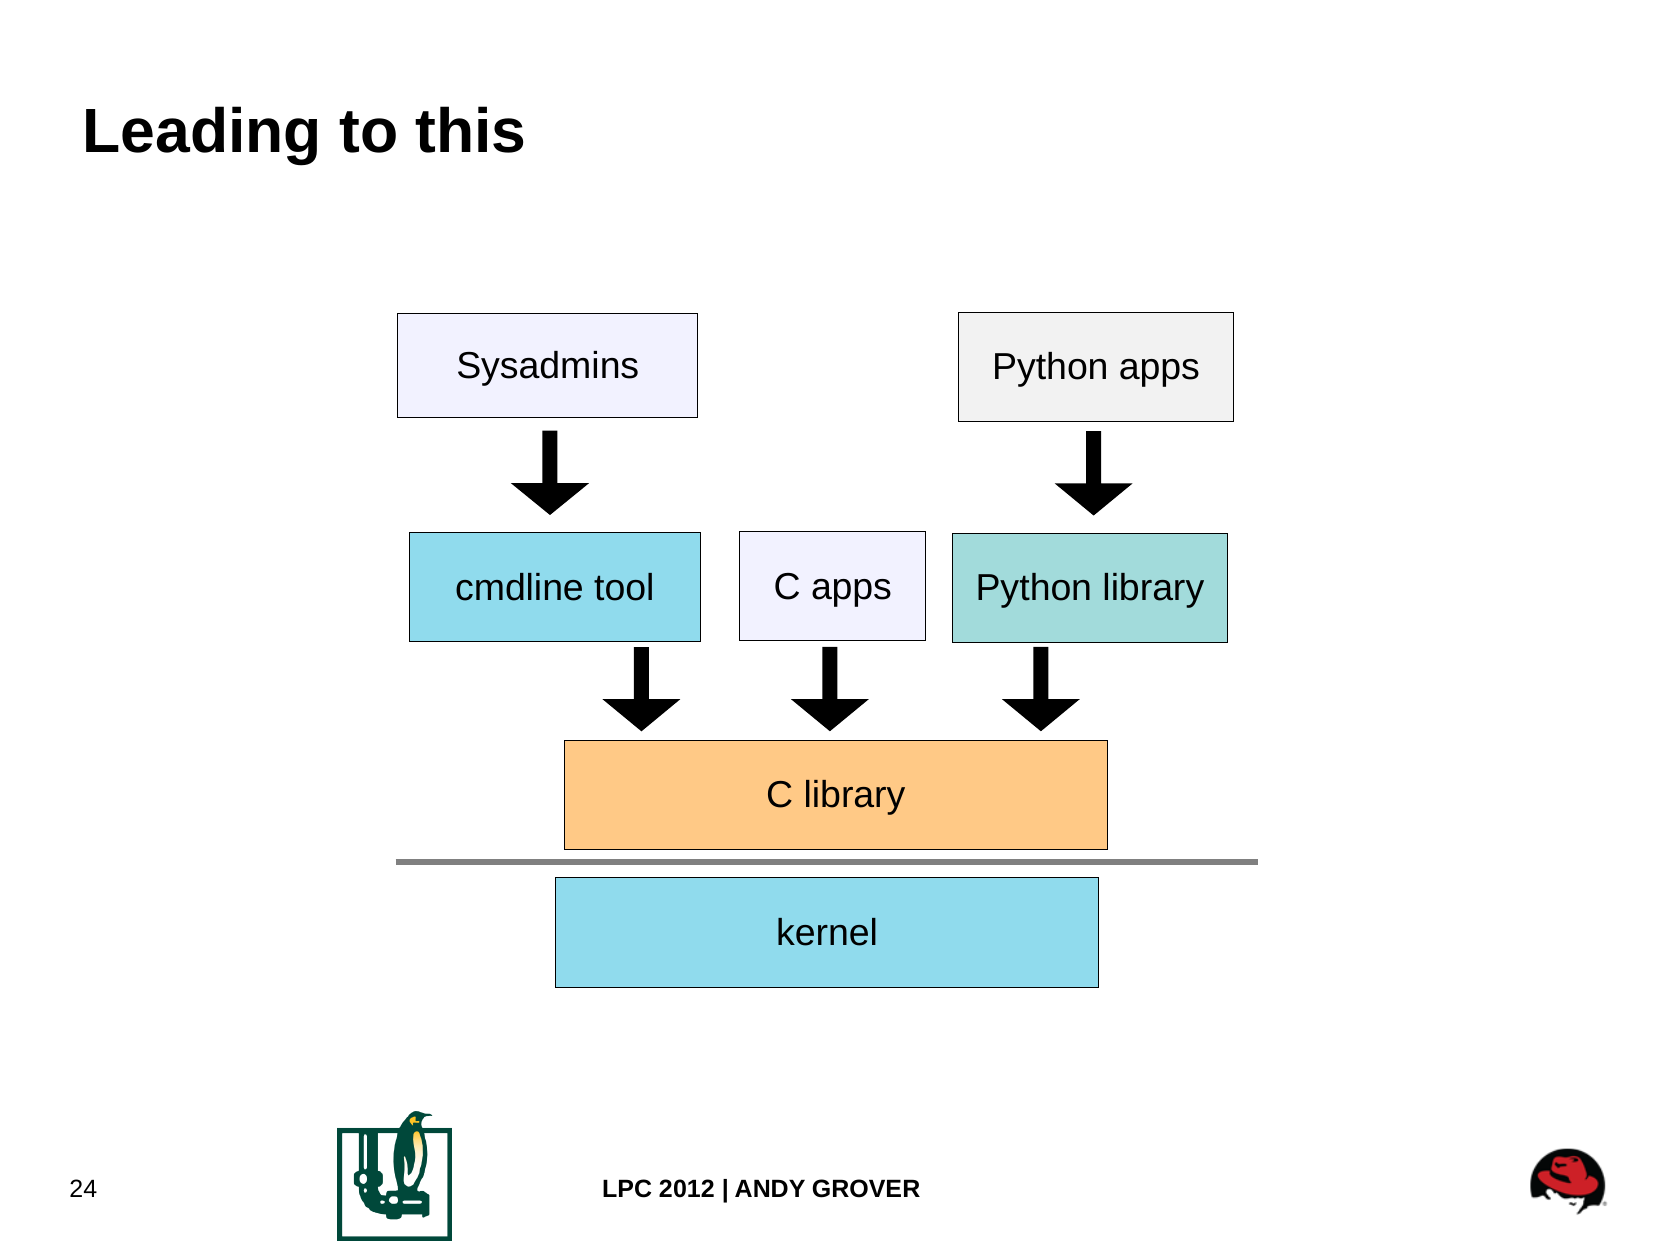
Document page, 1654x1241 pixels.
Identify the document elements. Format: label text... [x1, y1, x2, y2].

picture [1529, 1146, 1613, 1224]
text_box C library [564, 740, 1108, 850]
text_box [623, 647, 660, 722]
text_box [531, 430, 569, 506]
text_box cmdline tool [409, 532, 701, 642]
title Leading to this [82, 37, 1538, 226]
text_box C apps [739, 531, 926, 641]
text_box [1075, 431, 1112, 506]
text_box [811, 646, 849, 722]
text_box Python apps [958, 312, 1234, 422]
text_box Python library [952, 533, 1228, 643]
text_box [1022, 646, 1060, 722]
text_box Sysadmins [397, 313, 698, 418]
picture [337, 1111, 452, 1241]
text_box kernel [555, 877, 1099, 988]
